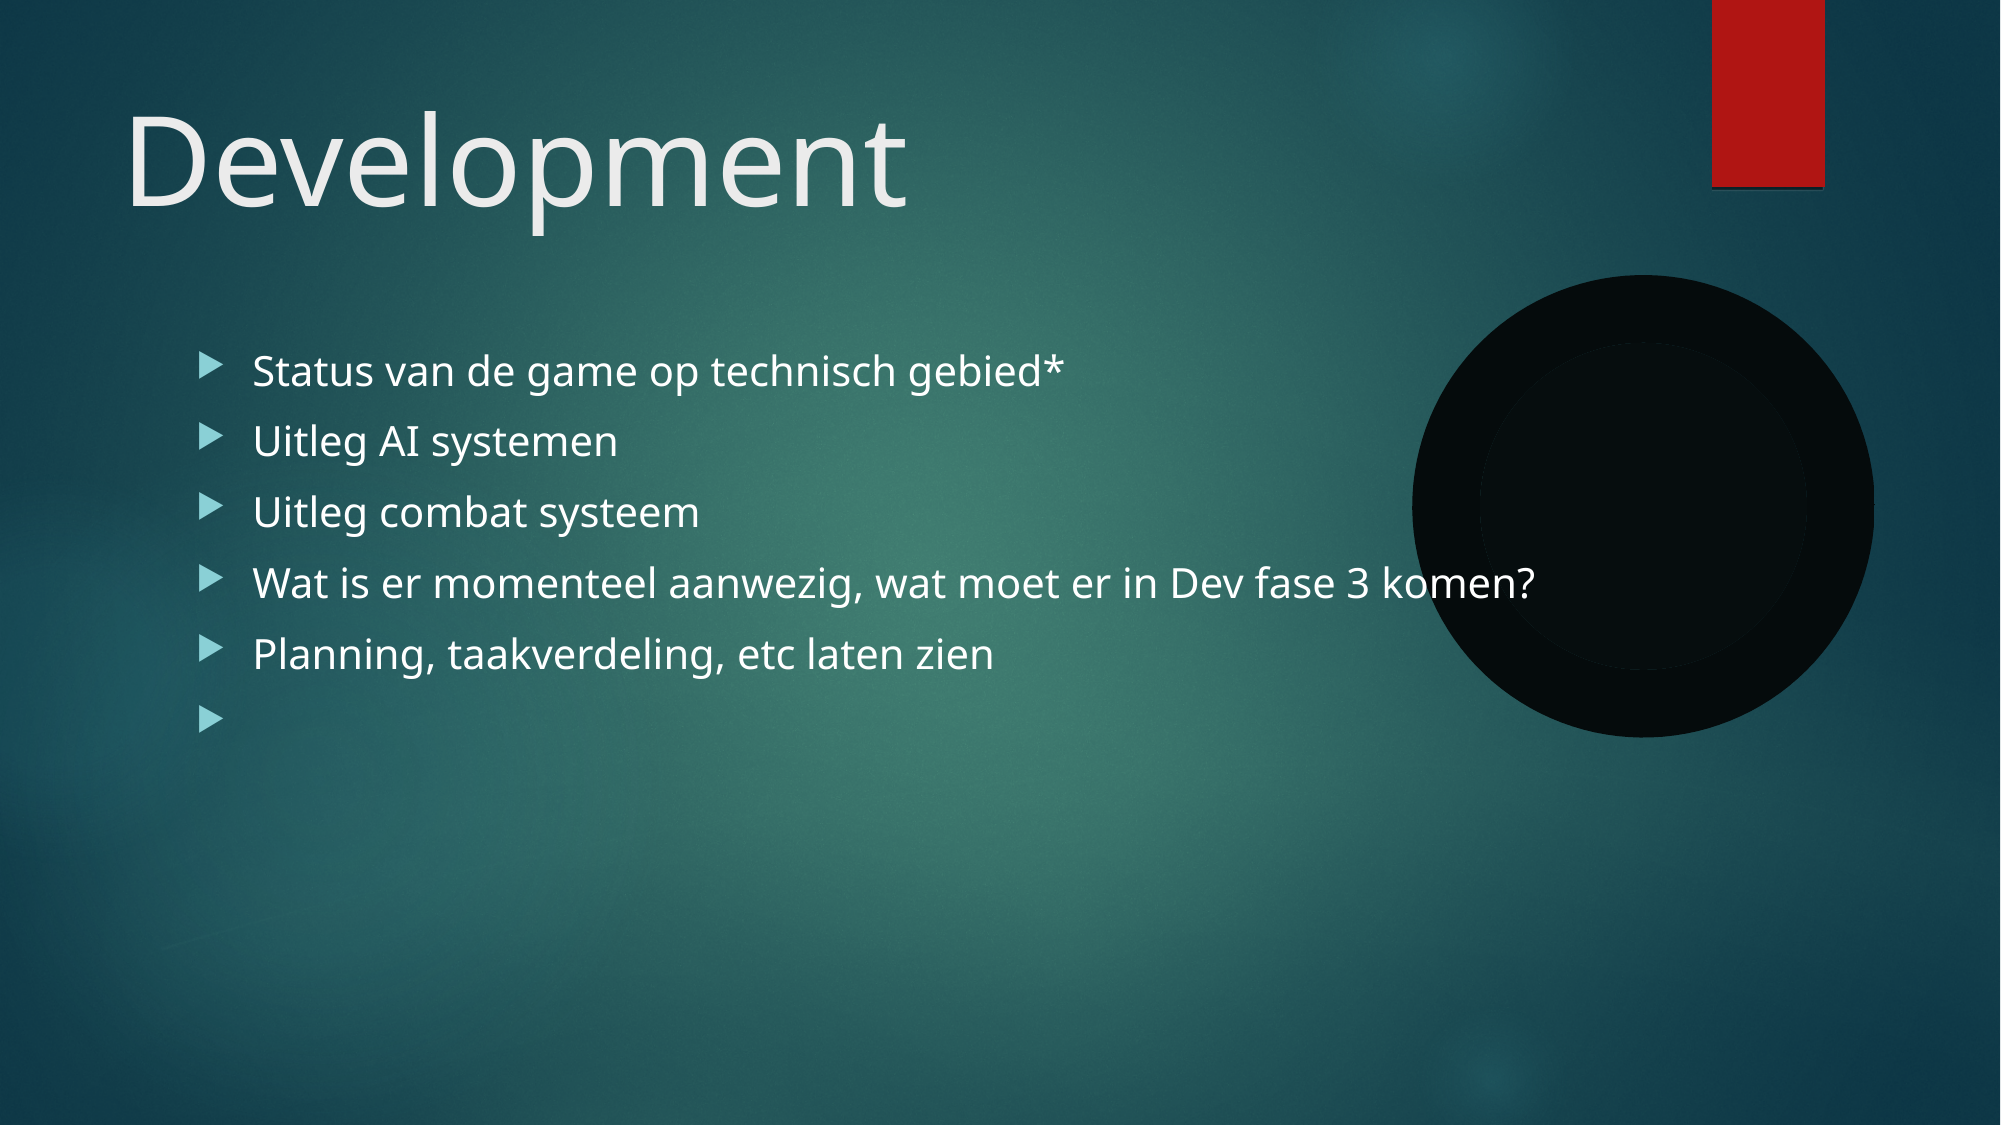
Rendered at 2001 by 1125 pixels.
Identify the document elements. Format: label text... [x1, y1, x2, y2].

list Status van de game op technisch gebied* Uitleg AI systemen Uitleg combat systeem Wat is er momenteel aanwezig, wat moet er in Dev fase 3 komen? Planning, taakverdeling, etc laten zien [181, 336, 1649, 1026]
title Development [106, 74, 1649, 305]
